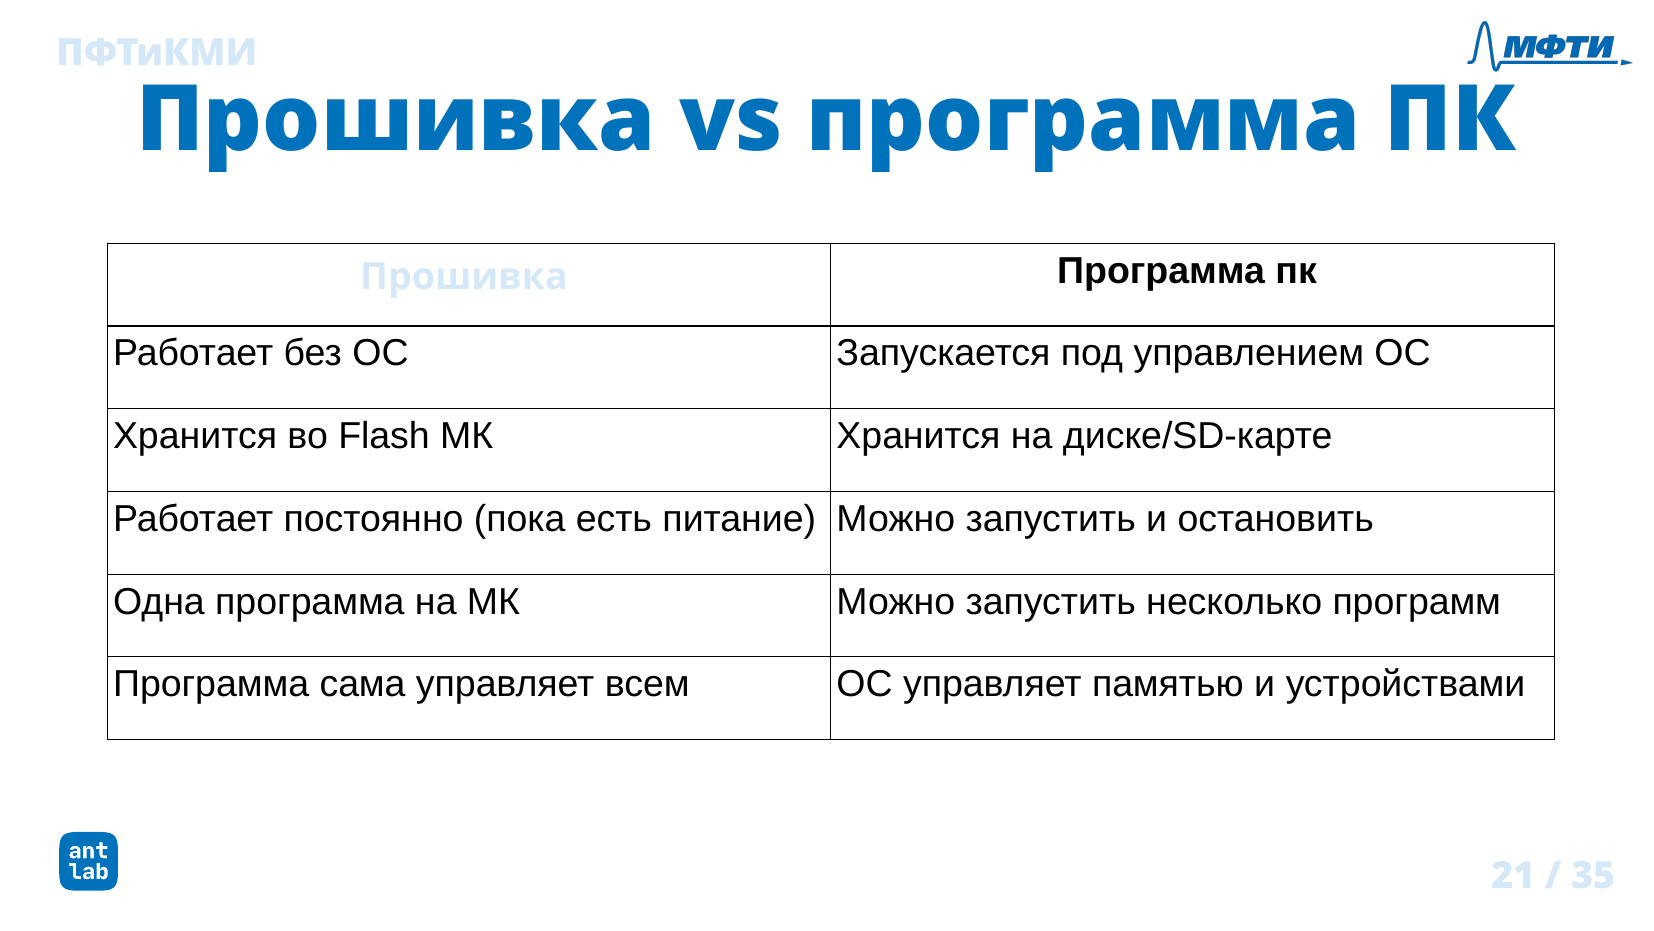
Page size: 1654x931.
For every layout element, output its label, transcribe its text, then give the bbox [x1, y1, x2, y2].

table_cell Хранится на диске/SD-карте [831, 409, 1554, 491]
table_cell Программа сама управляет всем [108, 657, 830, 739]
table_cell Работает без ОС [108, 327, 830, 408]
table_cell ОС управляет памятью и устройствами [831, 657, 1554, 739]
table_cell Работает постоянно (пока есть питание) [108, 492, 830, 574]
table_cell Запускается под управлением ОС [831, 327, 1554, 408]
table_cell Хранится во Flash МК [108, 409, 830, 491]
table_cell Можно запустить несколько программ [831, 575, 1554, 656]
title Прошивка vs программа ПК [82, 37, 1571, 193]
table_header Программа пк [831, 244, 1554, 325]
table_cell Одна программа на МК [108, 575, 830, 656]
picture [1446, 0, 1654, 93]
table_cell Можно запустить и остановить [831, 492, 1554, 574]
table_header Прошивка [108, 244, 830, 325]
